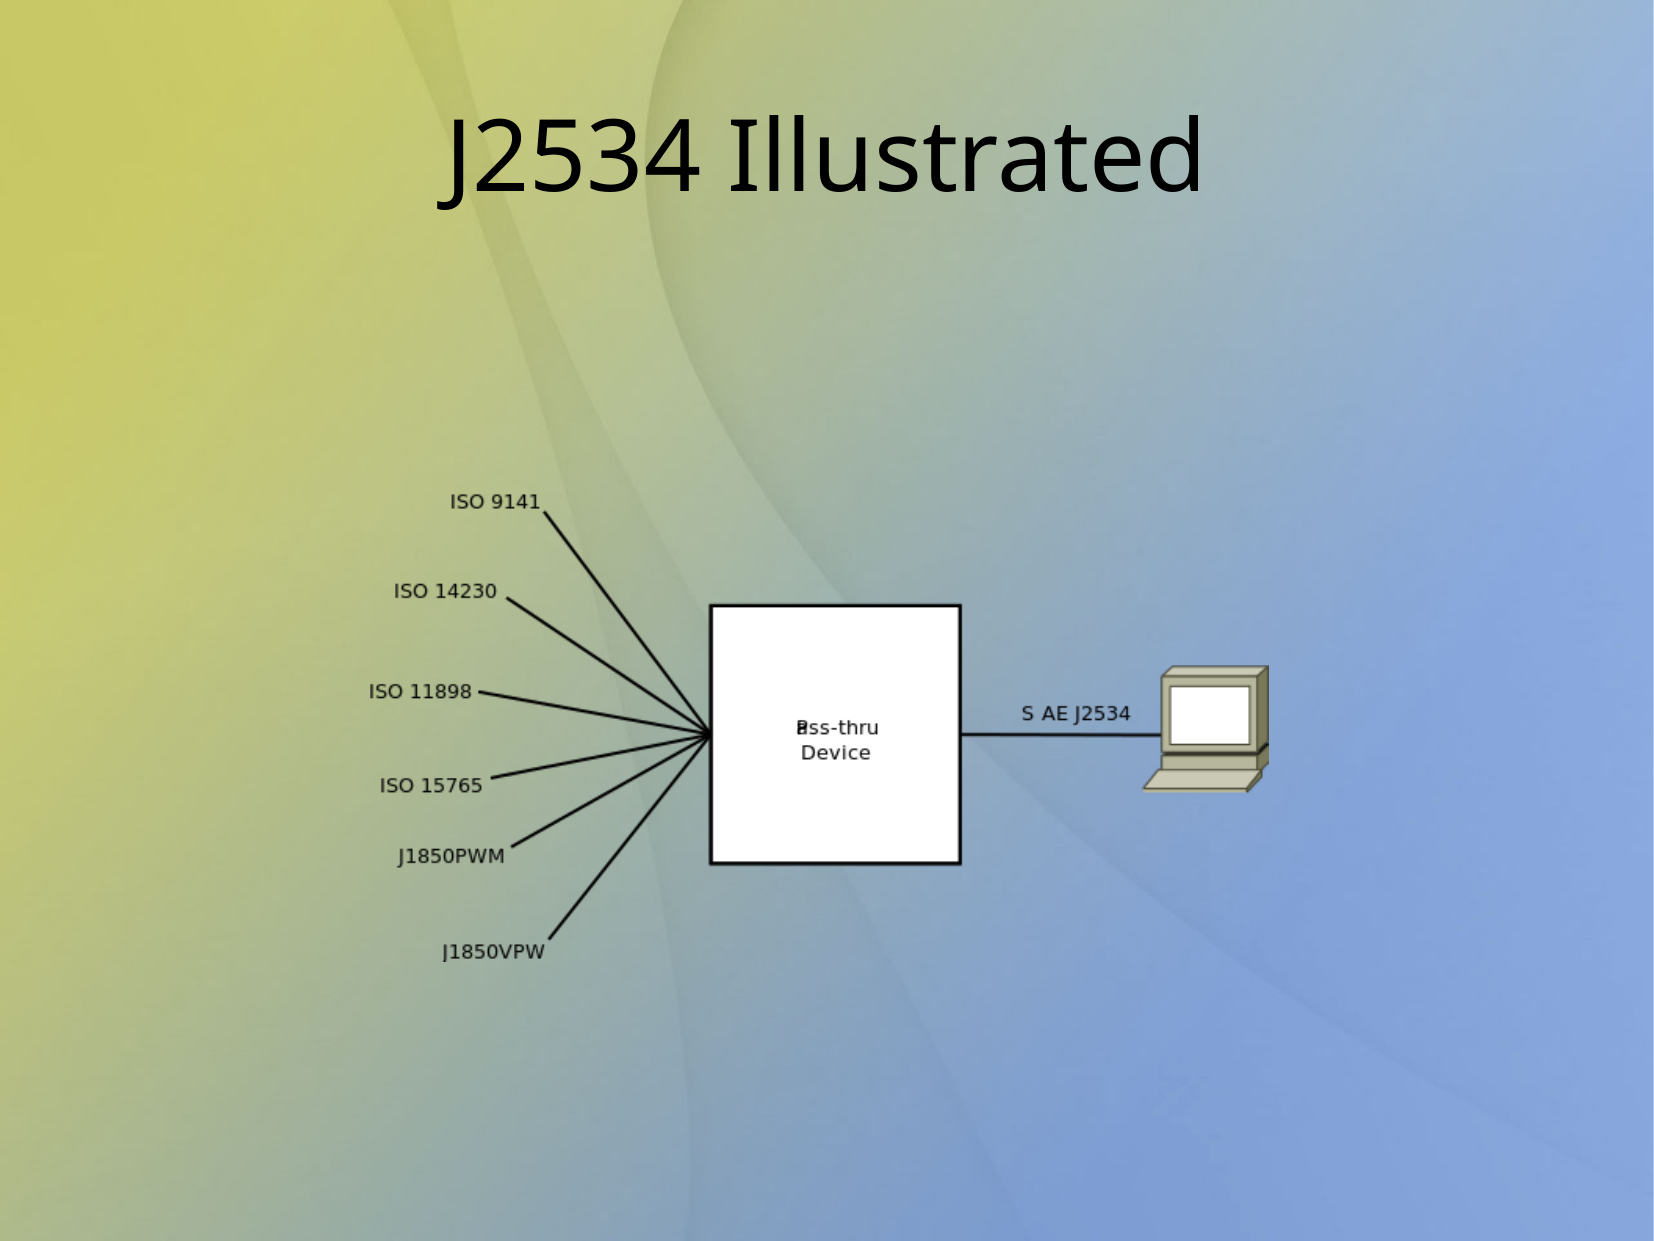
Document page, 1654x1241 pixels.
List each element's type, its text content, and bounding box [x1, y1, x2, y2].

picture [0, 0, 1654, 1241]
title J2534 Illustrated [82, 49, 1571, 257]
